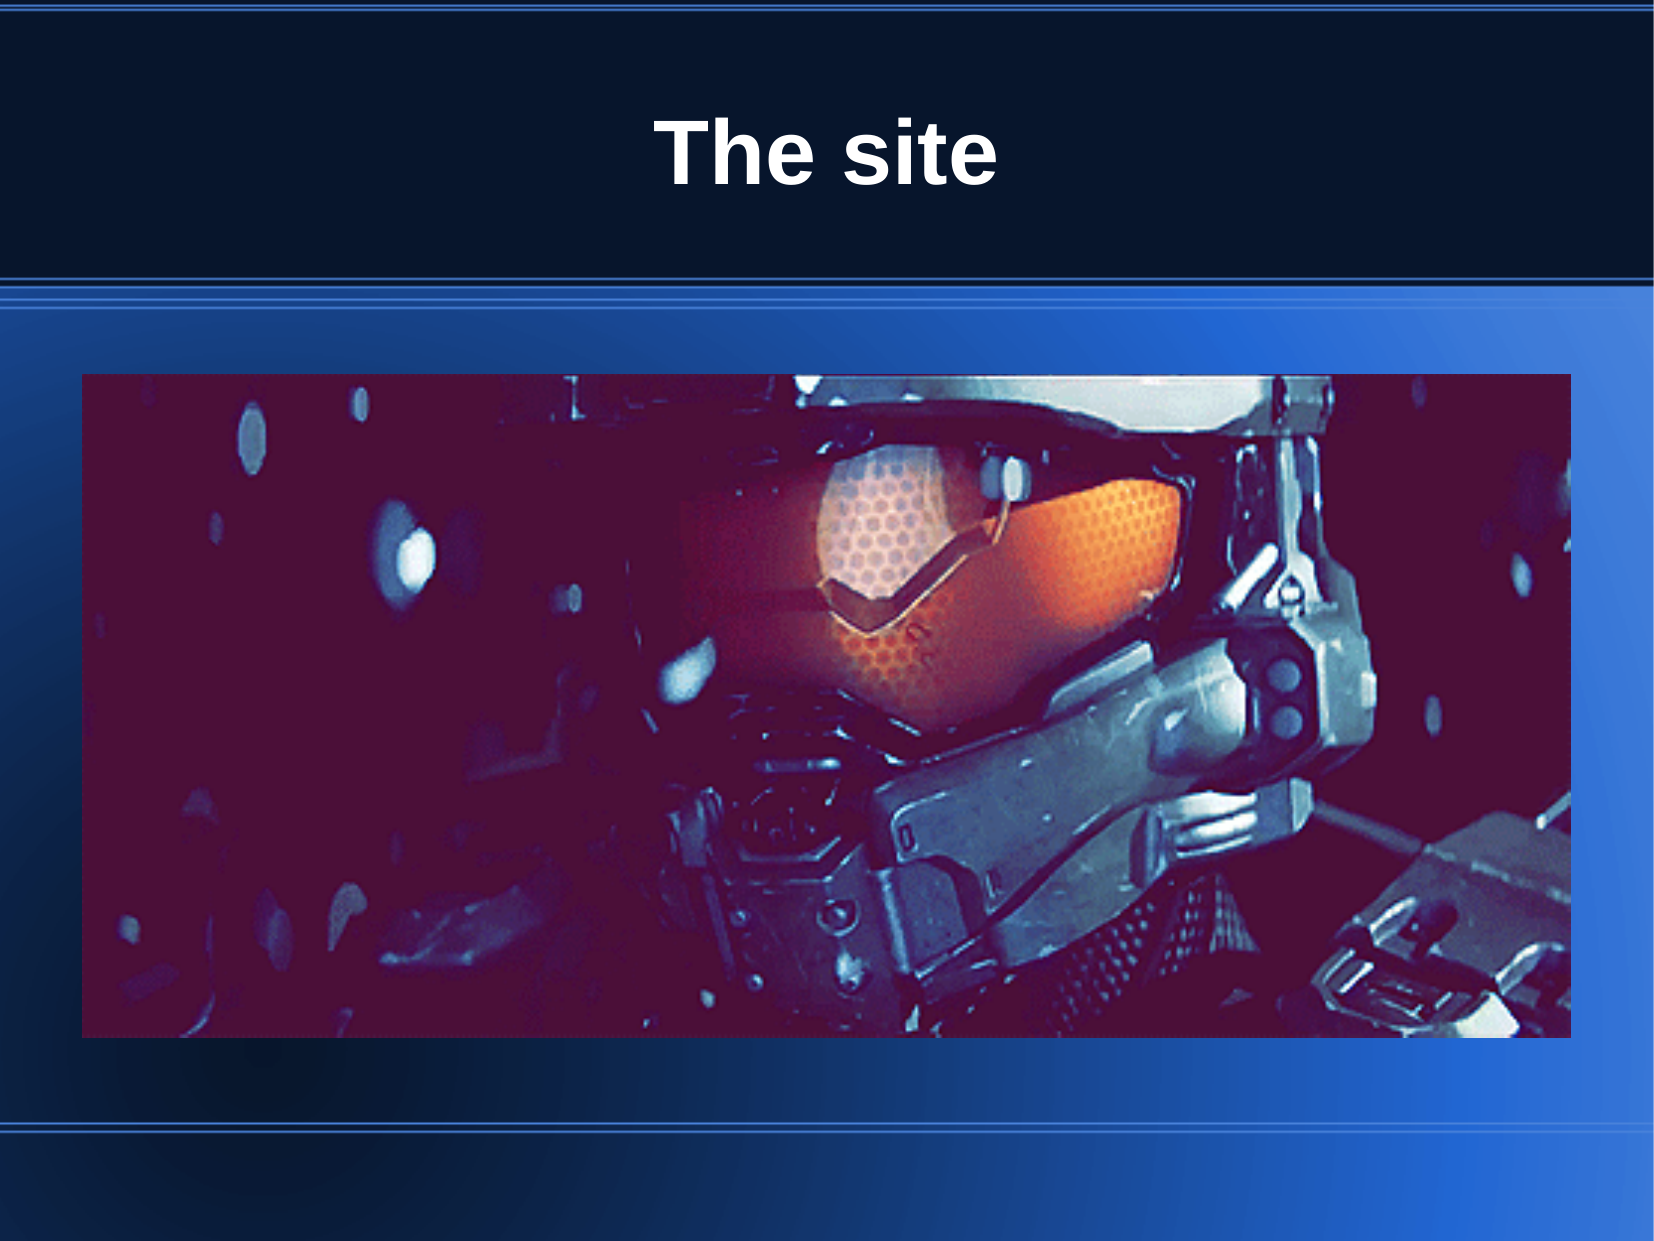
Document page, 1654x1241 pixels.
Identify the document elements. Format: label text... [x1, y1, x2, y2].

picture [0, 0, 1654, 1241]
title The site [82, 49, 1571, 257]
